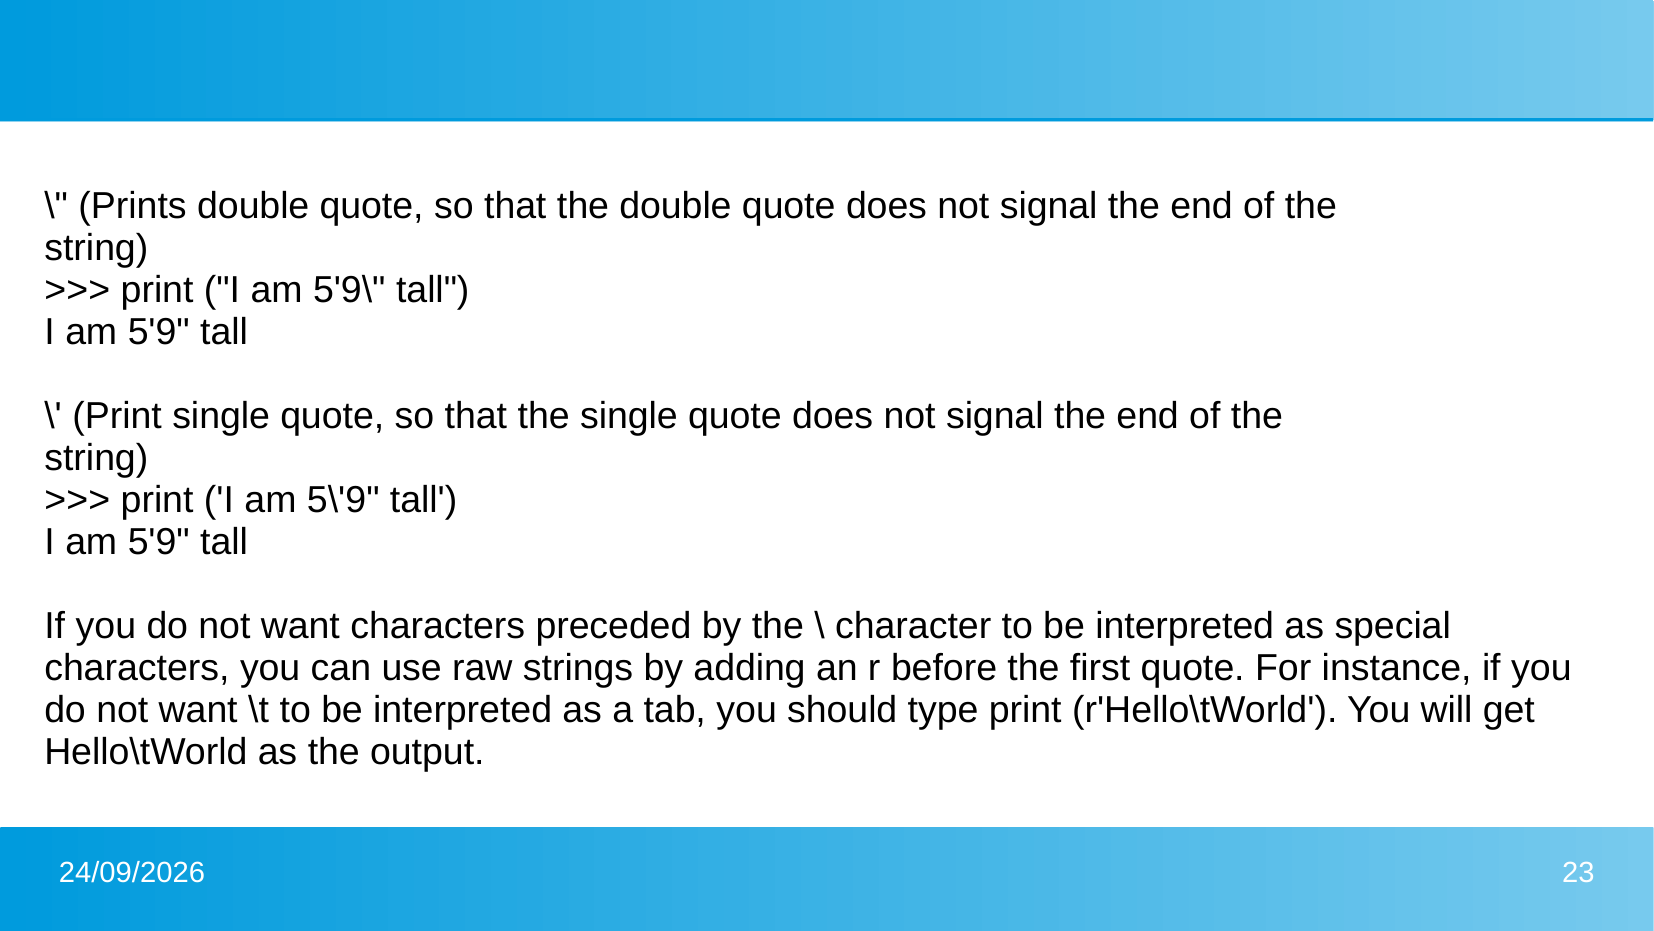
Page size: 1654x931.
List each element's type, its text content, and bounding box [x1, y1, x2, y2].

text_box \" (Prints double quote, so that the double quote does not signal the end of the string) >>> print ("I am 5'9\" tall") I am 5'9" tall \' (Print single quote, so that the single quote does not signal the end of the string) >>> print ('I am 5\'9" tall') I am 5'9" tall If you do not want characters preceded by the \ character to be interpreted as special characters, you can use raw strings by adding an r before the first quote. For instance, if you do not want \t to be interpreted as a tab, you should type print (r'Hello\tWorld'). You will get Hello\tWorld as the output. [29, 177, 1625, 780]
